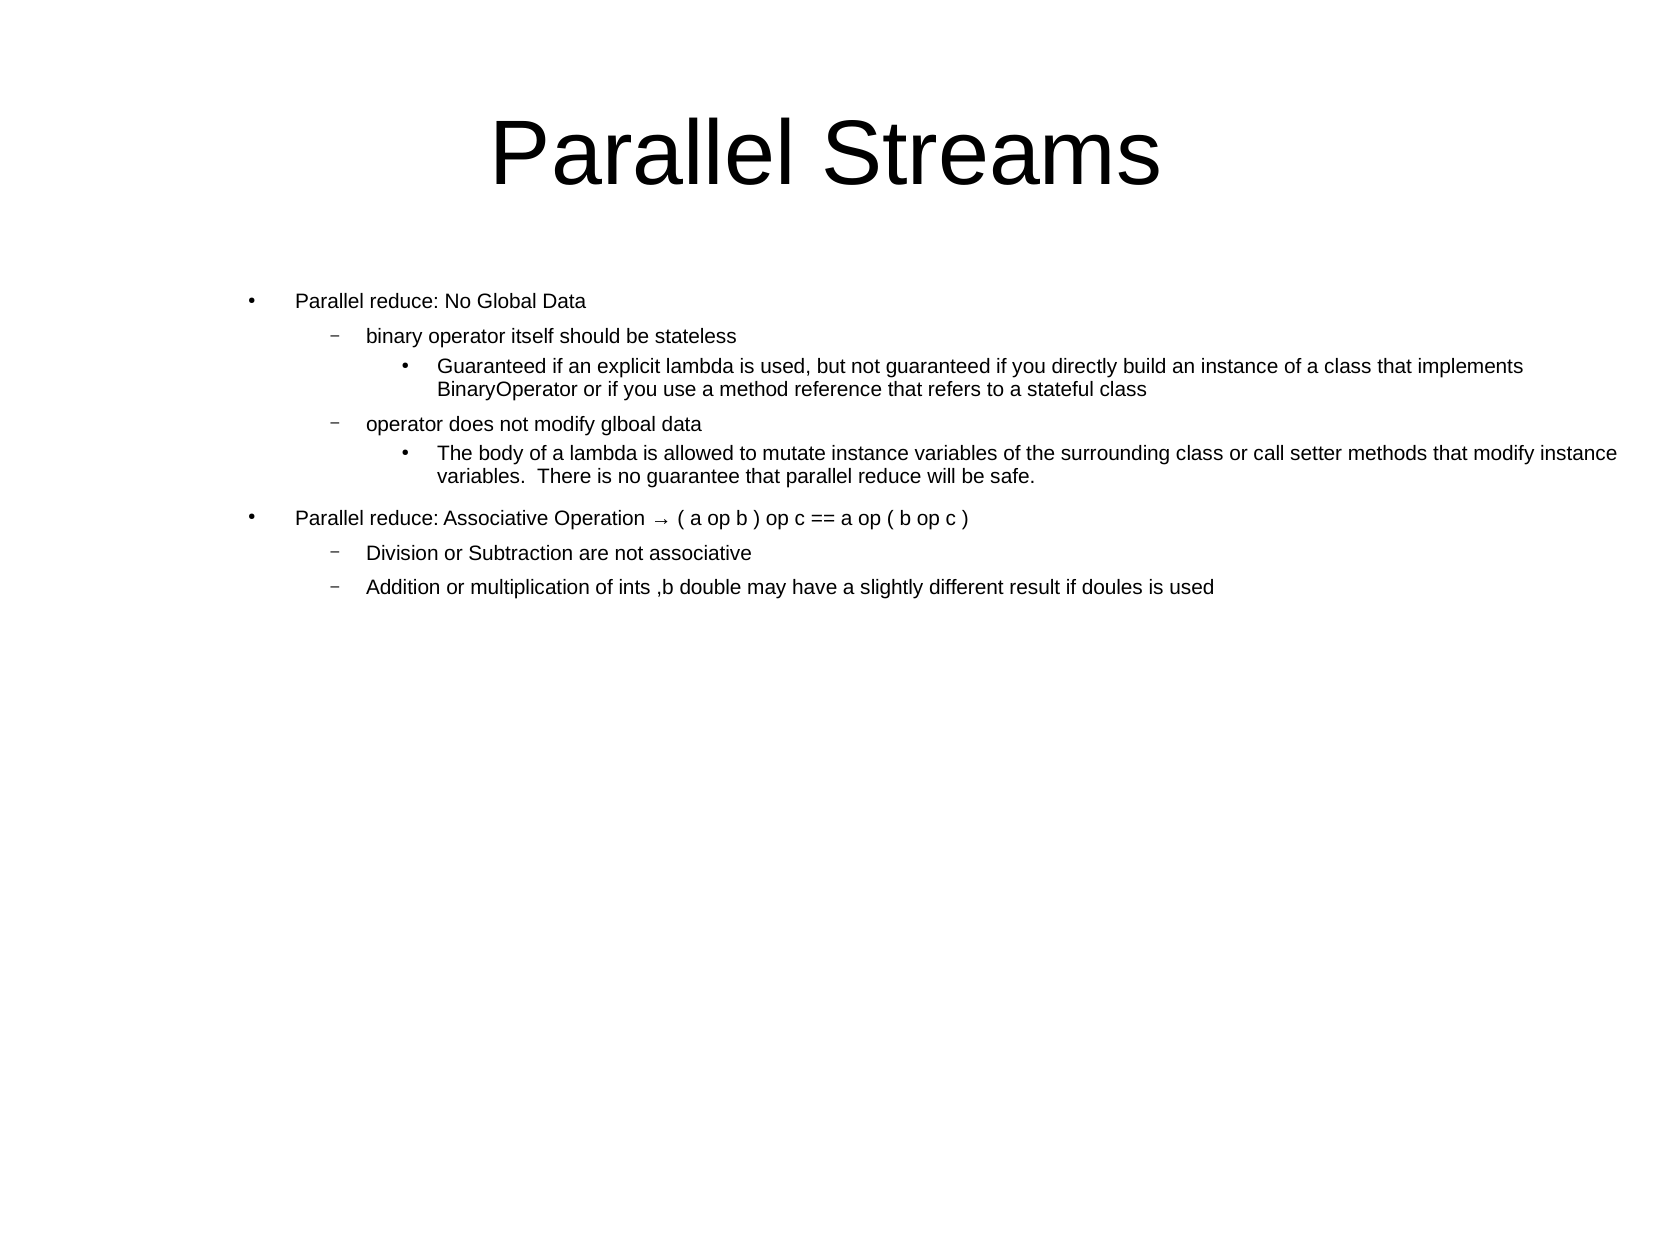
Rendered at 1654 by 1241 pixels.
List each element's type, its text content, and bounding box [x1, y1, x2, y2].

title Parallel Streams [82, 49, 1571, 257]
list Parallel reduce: No Global Data binary operator itself should be stateless Guaranteed if an explicit lambda is used, but not guaranteed if you directly build an instance of a class that implements BinaryOperator or if you use a method reference that refers to a stateful class operator does not modify glboal data The body of a lambda is allowed to mutate instance variables of the surrounding class or call setter methods that modify instance variables. There is no guarantee that parallel reduce will be safe. Parallel reduce: Associative Operation → ( a op b ) op c == a op ( b op c ) Division or Subtraction are not associative Addition or multiplication of ints ,b double may have a slightly different result if doules is used [82, 290, 1621, 1201]
